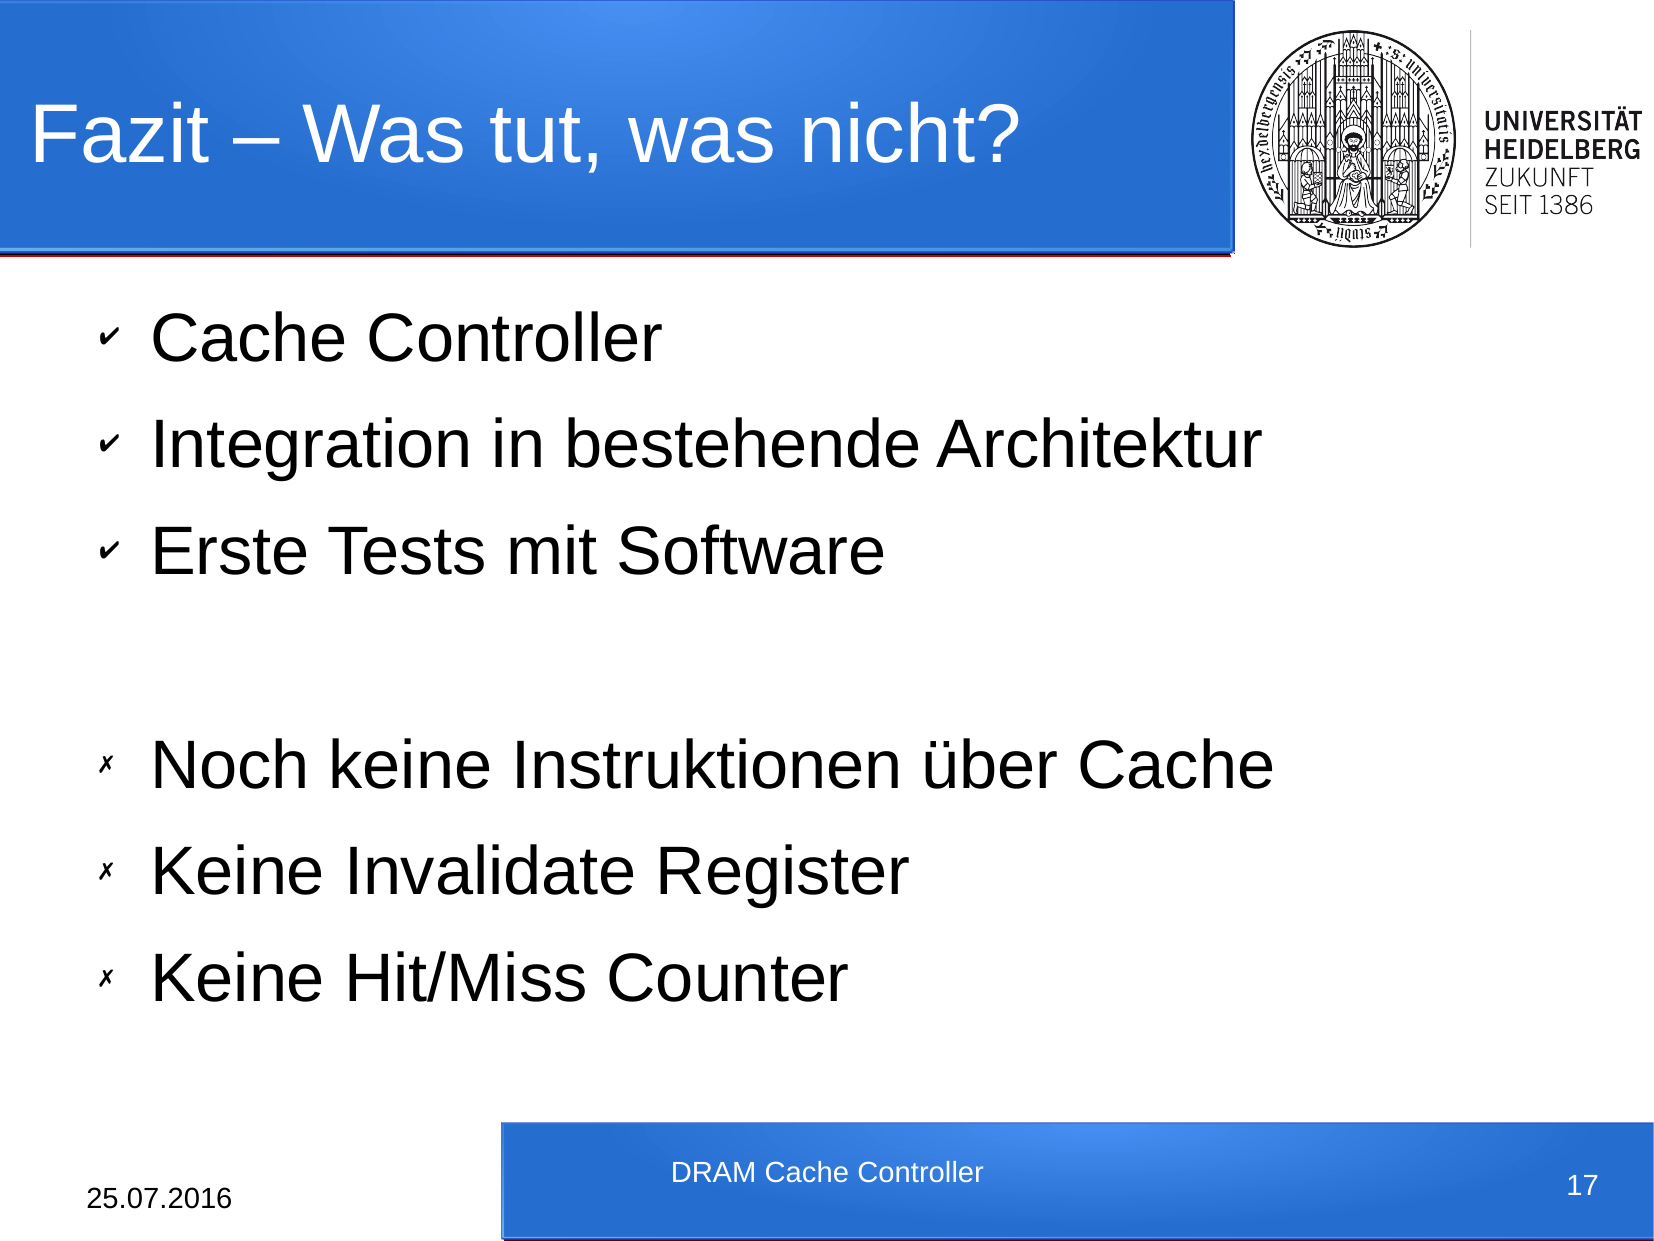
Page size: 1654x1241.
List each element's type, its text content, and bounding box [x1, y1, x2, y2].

picture [496, 1121, 1654, 1241]
list Cache Controller Integration in bestehende Architektur Erste Tests mit Software Noch keine Instruktionen über Cache Keine Invalidate Register Keine Hit/Miss Counter [82, 299, 1571, 1019]
title Fazit – Was tut, was nicht? [29, 31, 1182, 237]
picture [1251, 30, 1642, 248]
picture [0, 0, 1238, 262]
